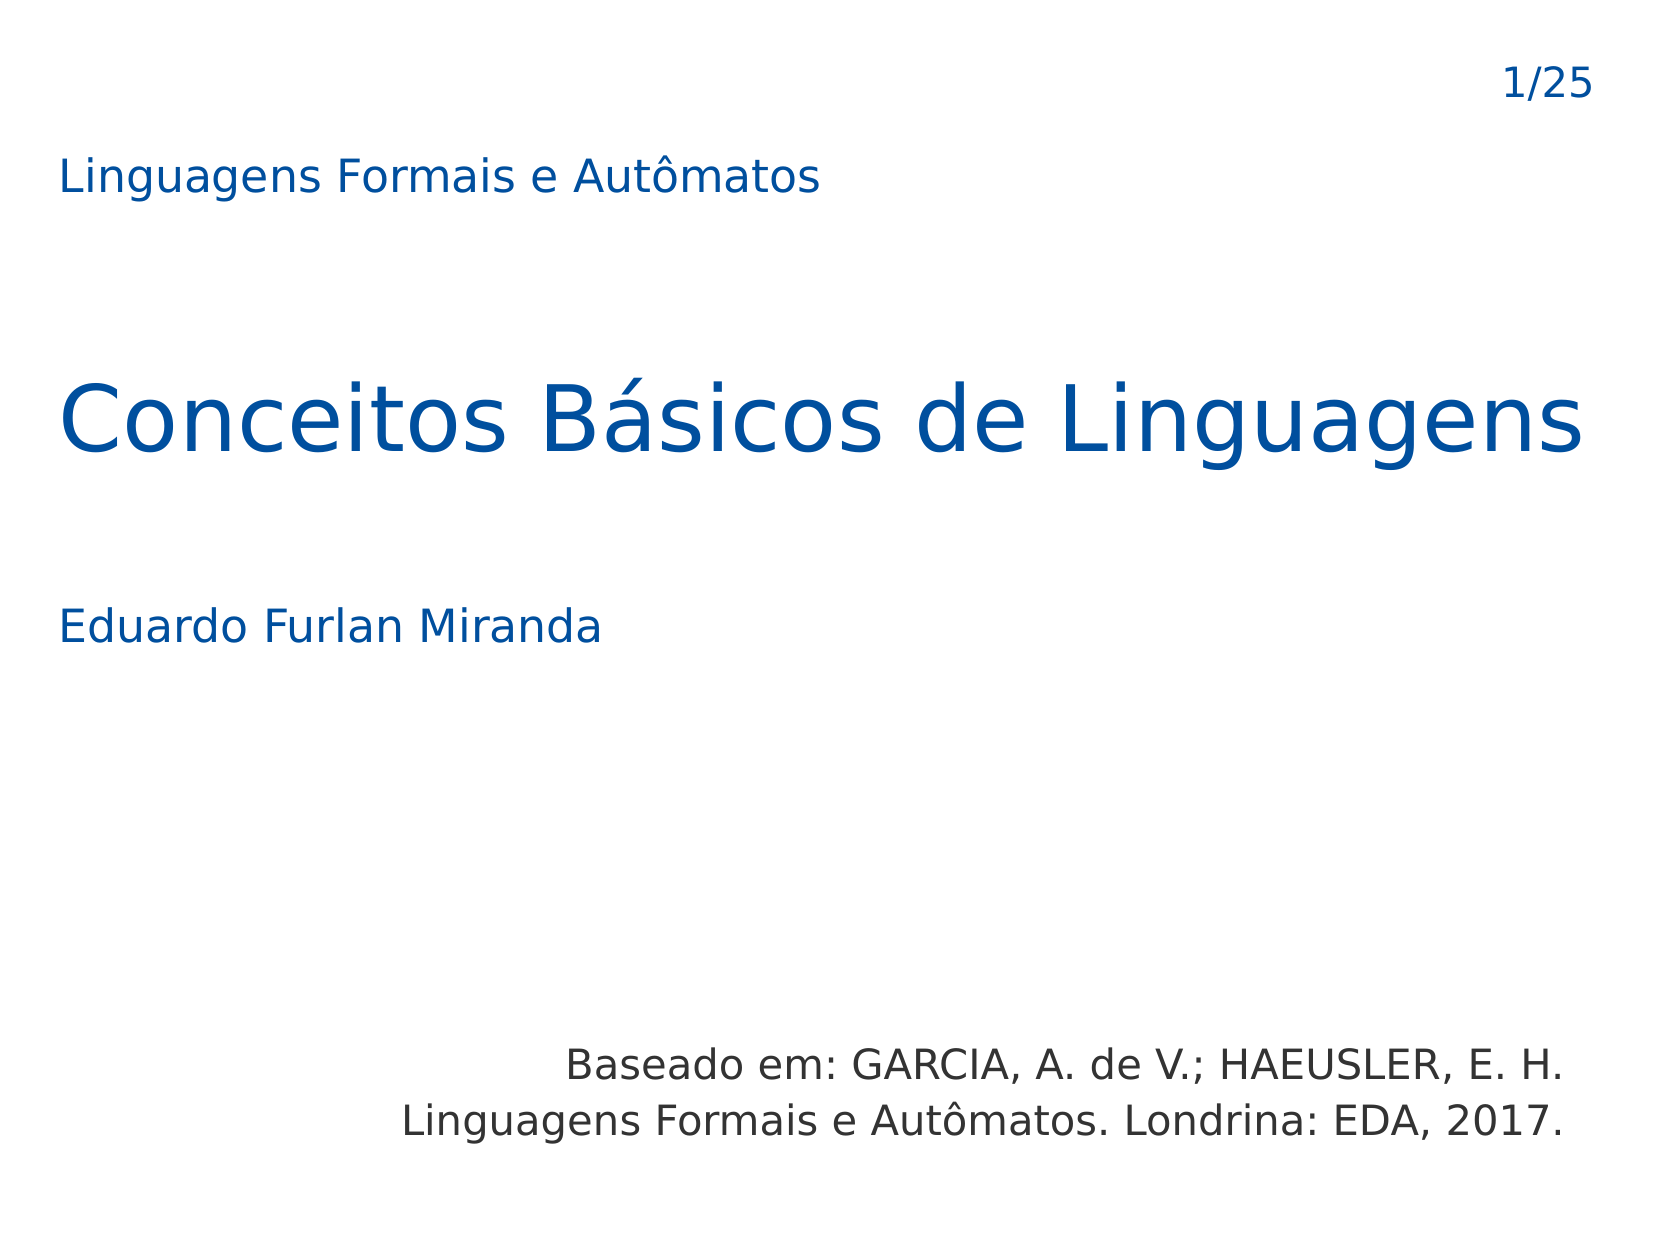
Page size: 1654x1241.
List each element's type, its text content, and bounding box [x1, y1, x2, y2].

list Baseado em: GARCIA, A. de V.; HAEUSLER, E. H. Linguagens Formais e Autômatos. Londrina: EDA, 2017. [366, 1033, 1565, 1211]
list Linguagens Formais e Autômatos Conceitos Básicos de Linguagens Eduardo Furlan Miranda [59, 141, 1625, 1211]
